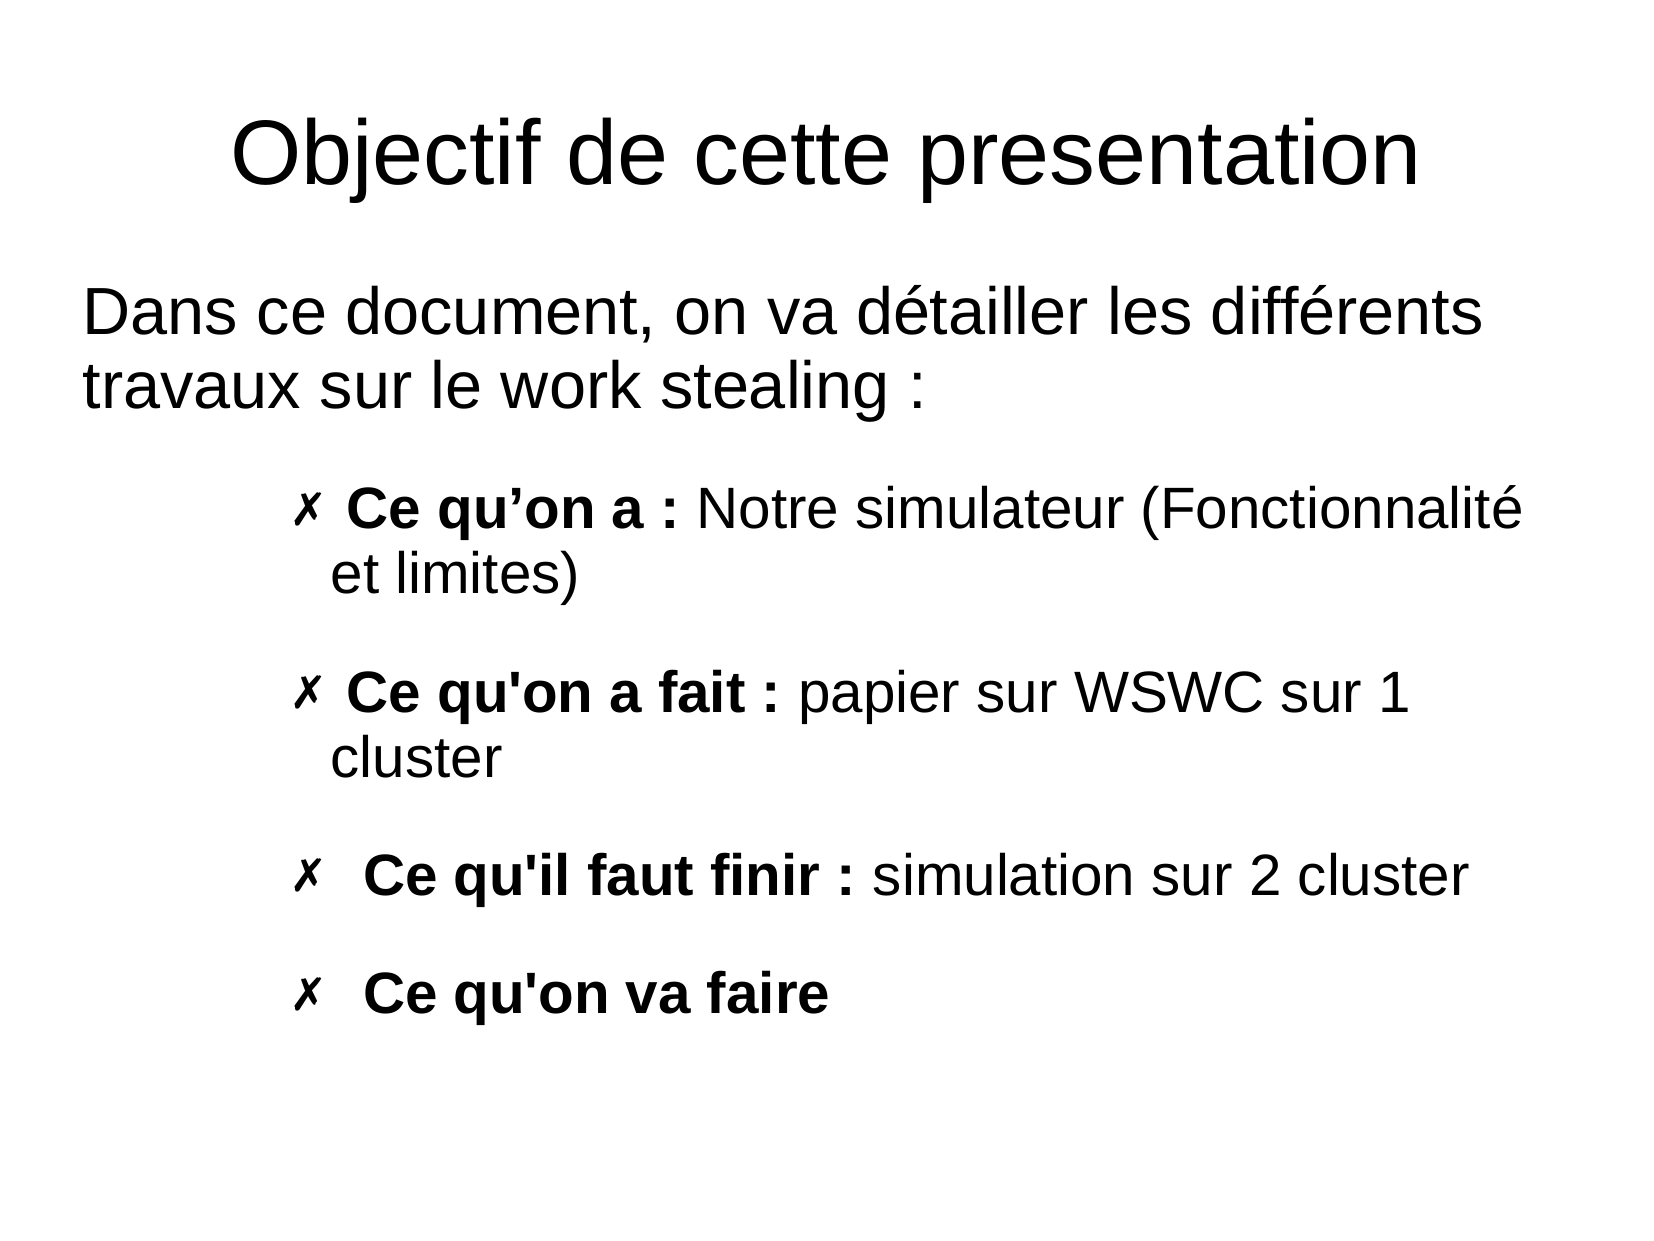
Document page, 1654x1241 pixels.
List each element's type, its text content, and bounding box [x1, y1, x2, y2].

title Objectif de cette presentation [82, 49, 1571, 257]
text_box Dans ce document, on va détailler les différents travaux sur le work stealing : Ce qu’on a : Notre simulateur (Fonctionnalité et limites) Ce qu'on a fait : papier sur WSWC sur 1 cluster Ce qu'il faut finir : simulation sur 2 cluster Ce qu'on va faire [82, 273, 1571, 1026]
